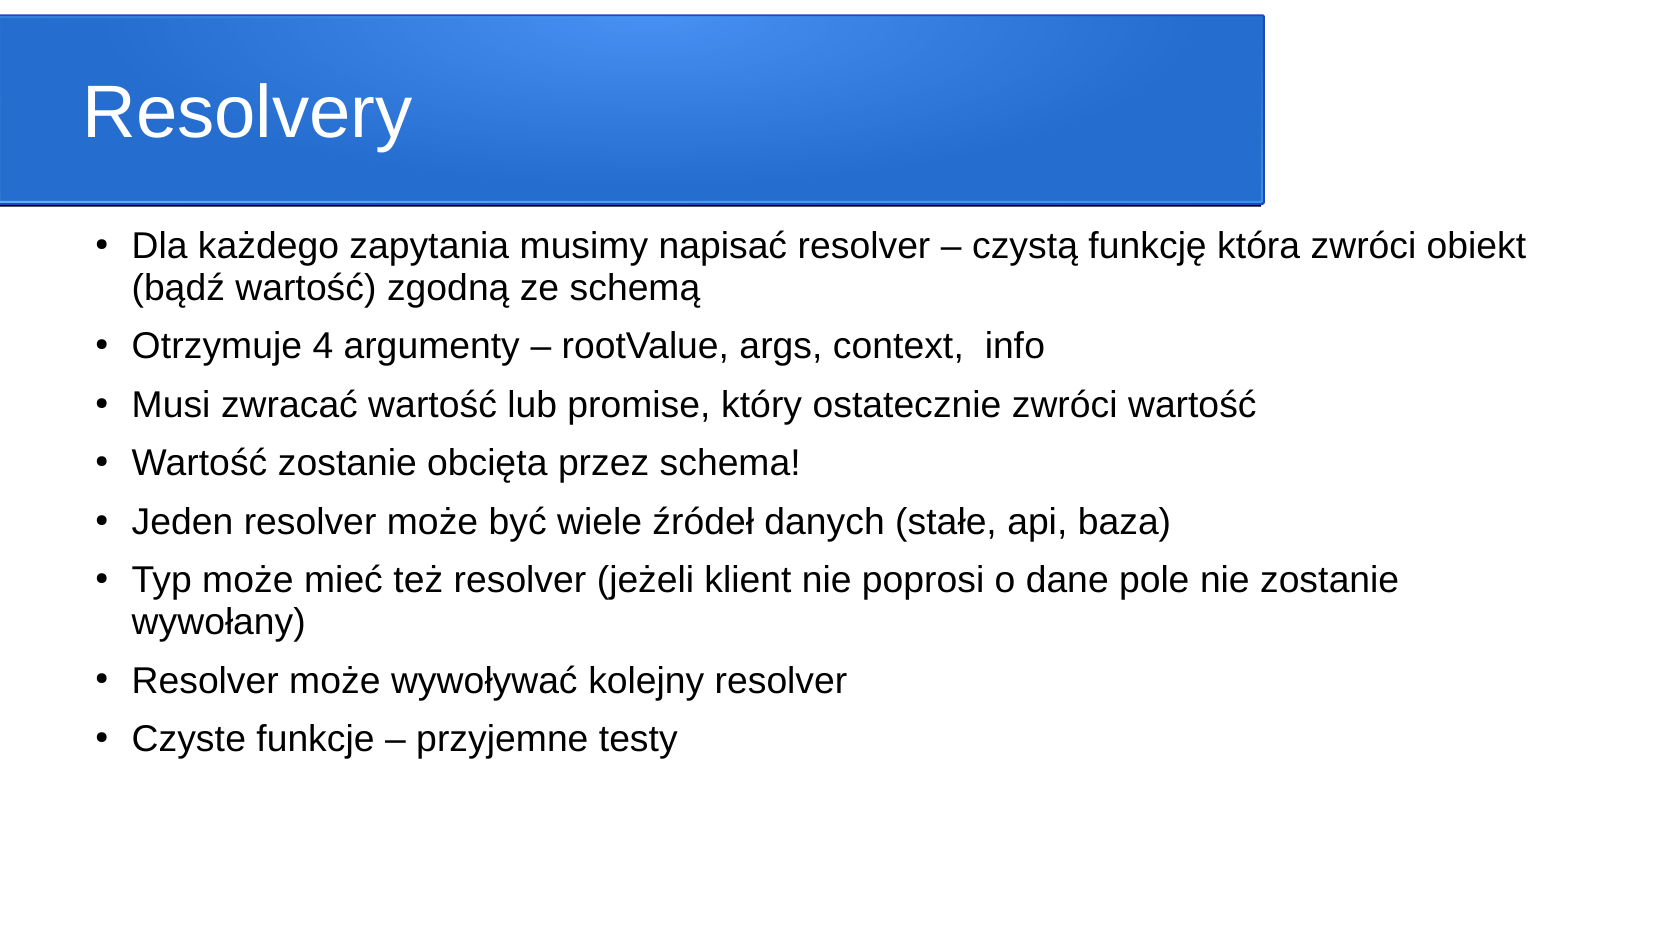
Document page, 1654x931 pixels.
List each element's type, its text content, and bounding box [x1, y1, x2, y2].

title Resolvery [82, 35, 1235, 189]
list Dla każdego zapytania musimy napisać resolver – czystą funkcję która zwróci obiekt (bądź wartość) zgodną ze schemą Otrzymuje 4 argumenty – rootValue, args, context, info Musi zwracać wartość lub promise, który ostatecznie zwróci wartość Wartość zostanie obcięta przez schema! Jeden resolver może być wiele źródeł danych (stałe, api, baza) Typ może mieć też resolver (jeżeli klient nie poprosi o dane pole nie zostanie wywołany) Resolver może wywoływać kolejny resolver Czyste funkcje – przyjemne testy [82, 224, 1571, 764]
